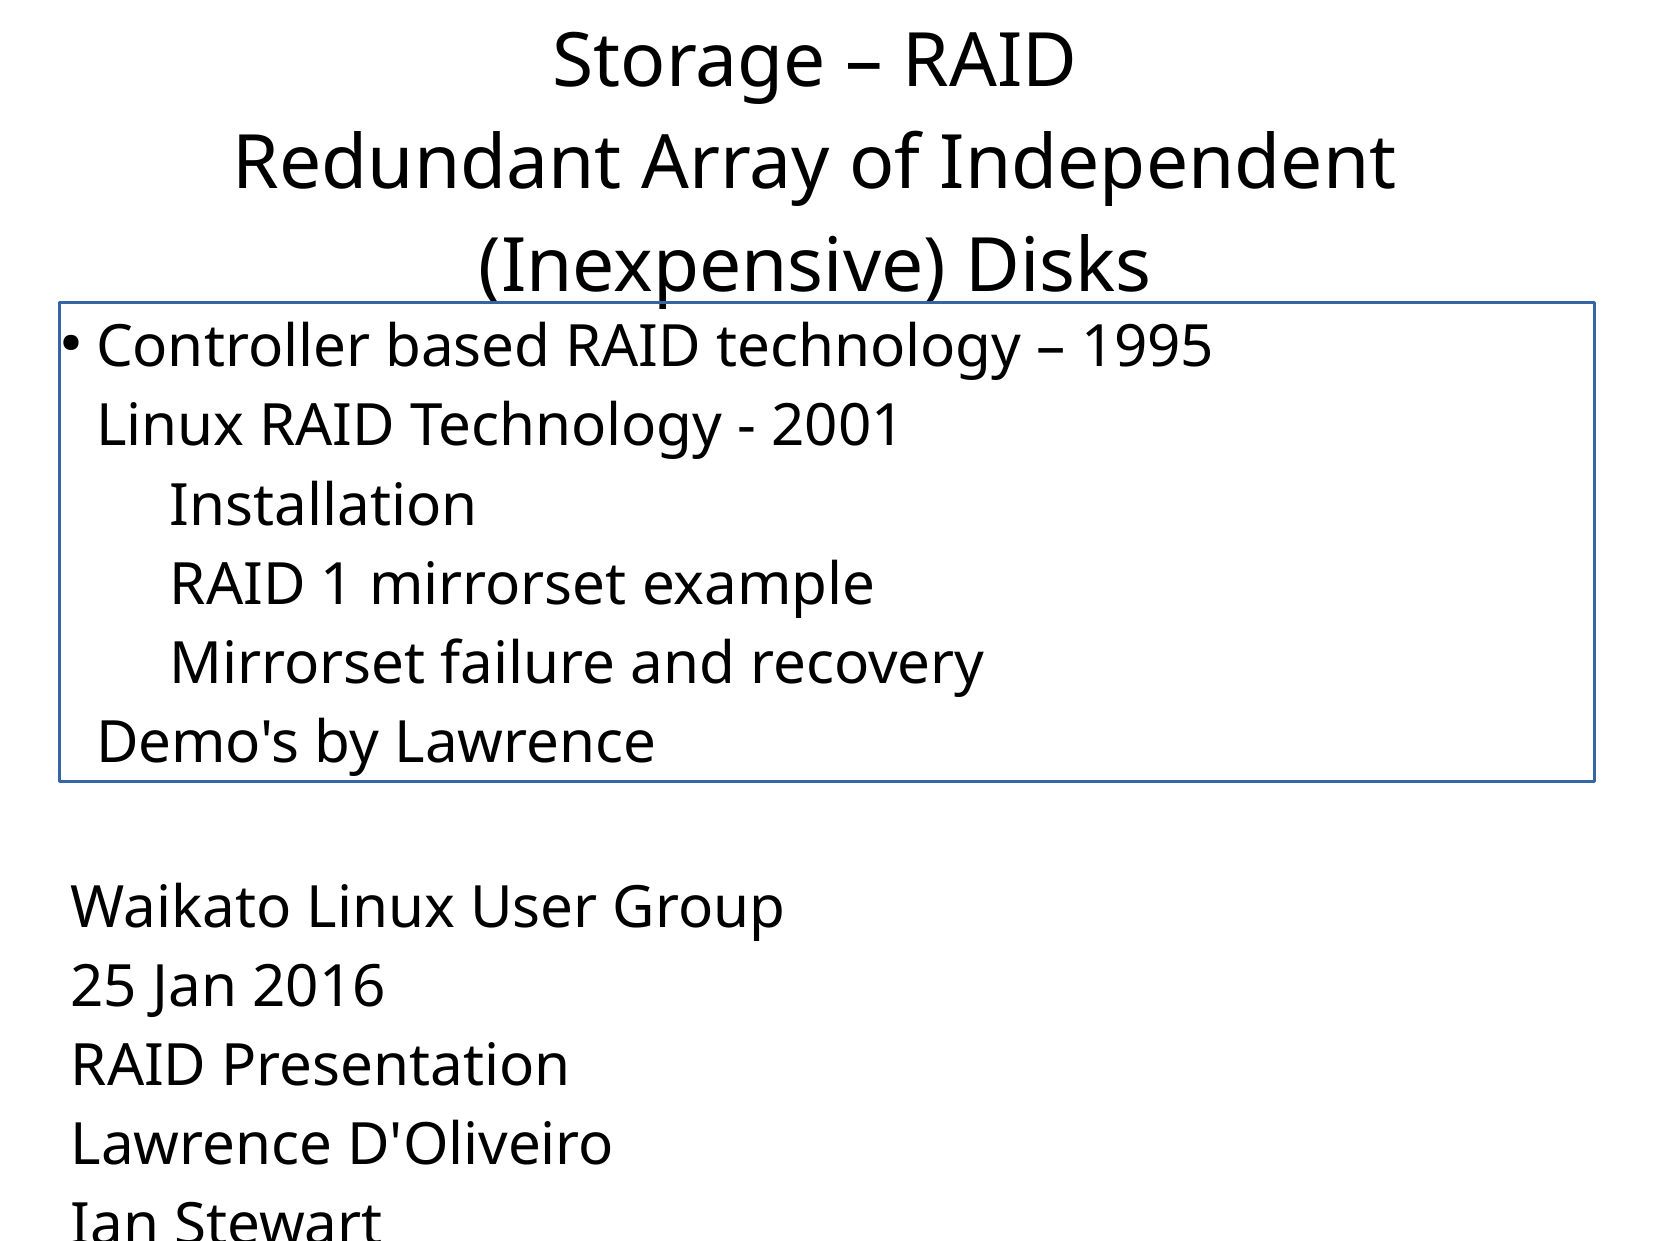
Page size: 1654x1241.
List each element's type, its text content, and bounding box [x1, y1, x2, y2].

title Storage – RAID Redundant Array of Independent (Inexpensive) Disks [70, 35, 1560, 284]
title Controller based RAID technology – 1995 Linux RAID Technology - 2001 Installation RAID 1 mirrorset example Mirrorset failure and recovery Demo's by Lawrence [59, 338, 1595, 746]
title Waikato Linux User Group 25 Jan 2016 RAID Presentation Lawrence D'Oliveiro Ian Stewart [70, 885, 1559, 1241]
